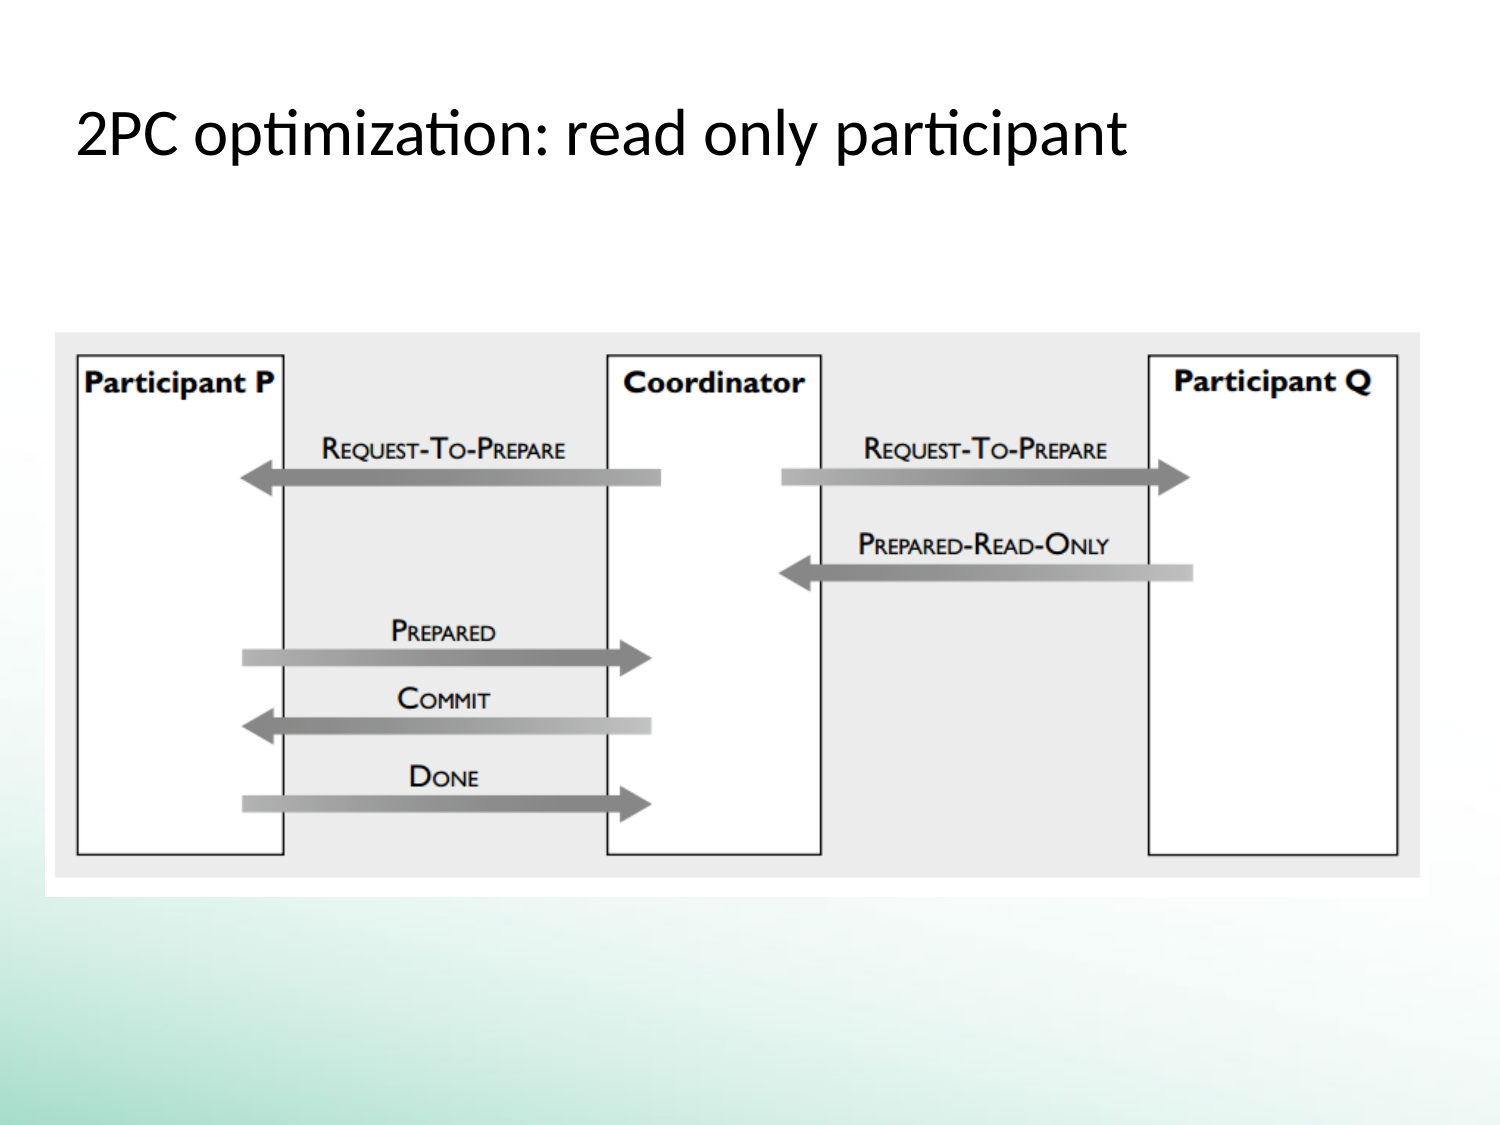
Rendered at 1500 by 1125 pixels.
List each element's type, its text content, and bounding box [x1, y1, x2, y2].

title 2PC optimization: read only participant [75, 45, 1425, 233]
picture [0, 0, 1500, 1125]
